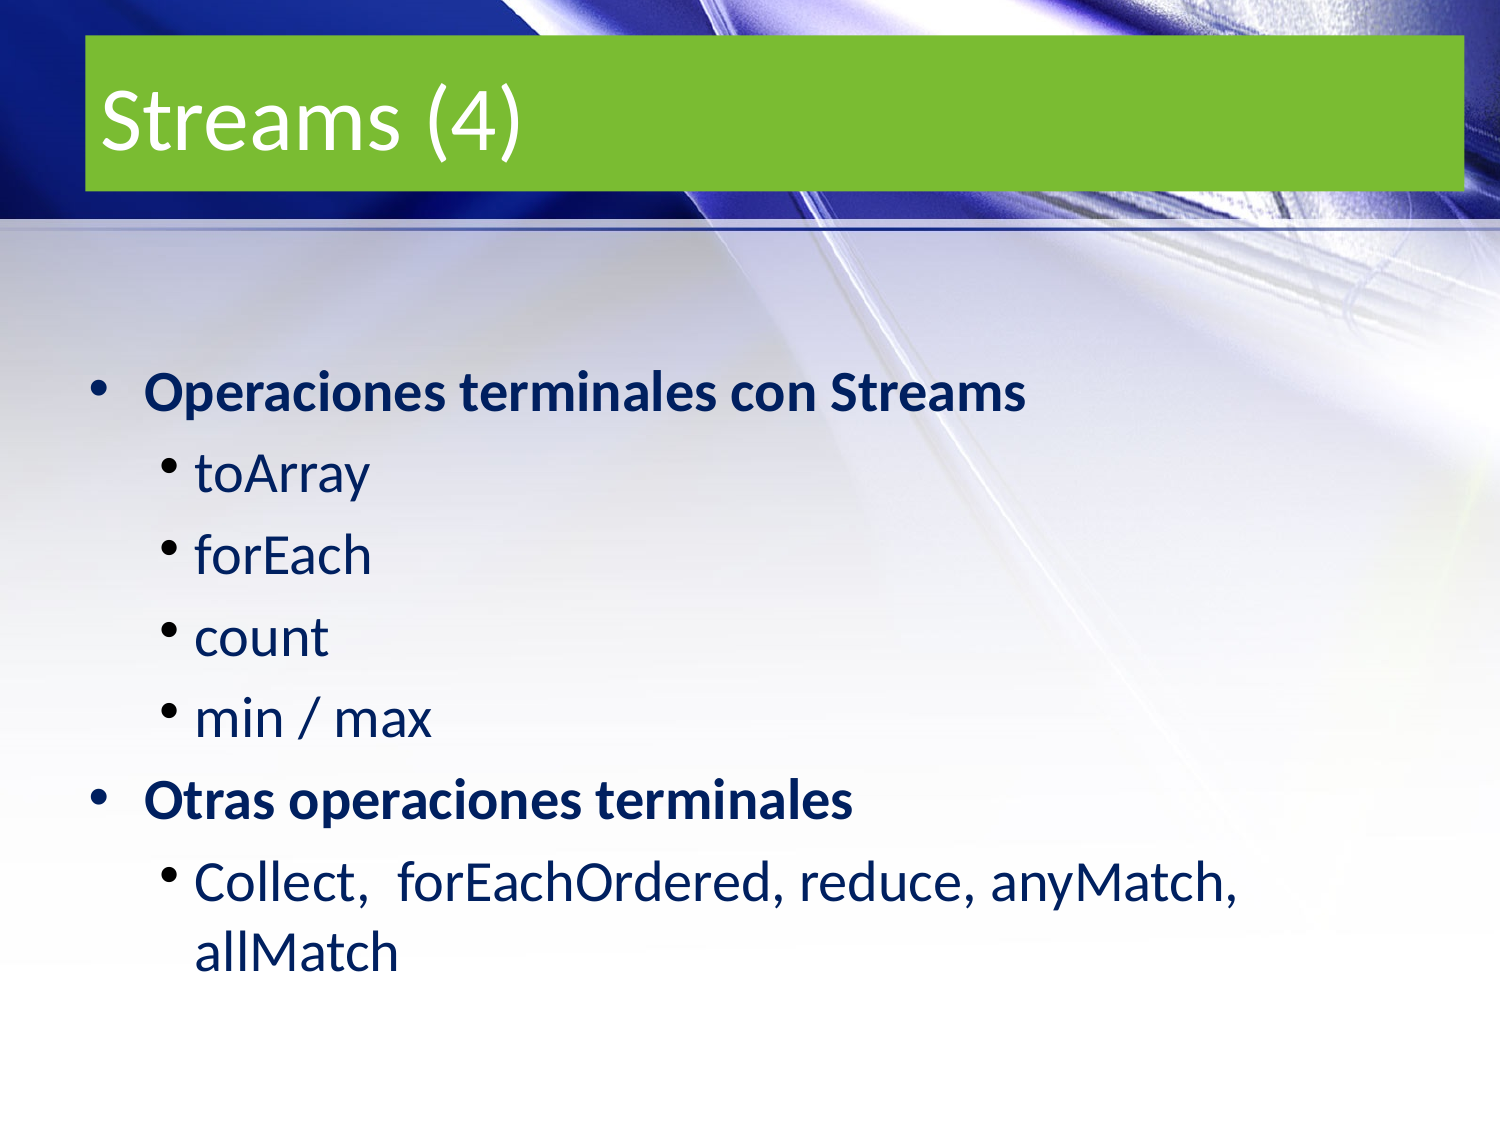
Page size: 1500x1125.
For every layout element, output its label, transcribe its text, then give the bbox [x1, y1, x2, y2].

text_box Operaciones terminales con Streams toArray forEach count min / max Otras operaciones terminales Collect, forEachOrdered, reduce, anyMatch, allMatch [73, 345, 1424, 989]
picture [0, 0, 1500, 1125]
text_box Streams (4) [85, 35, 1465, 192]
